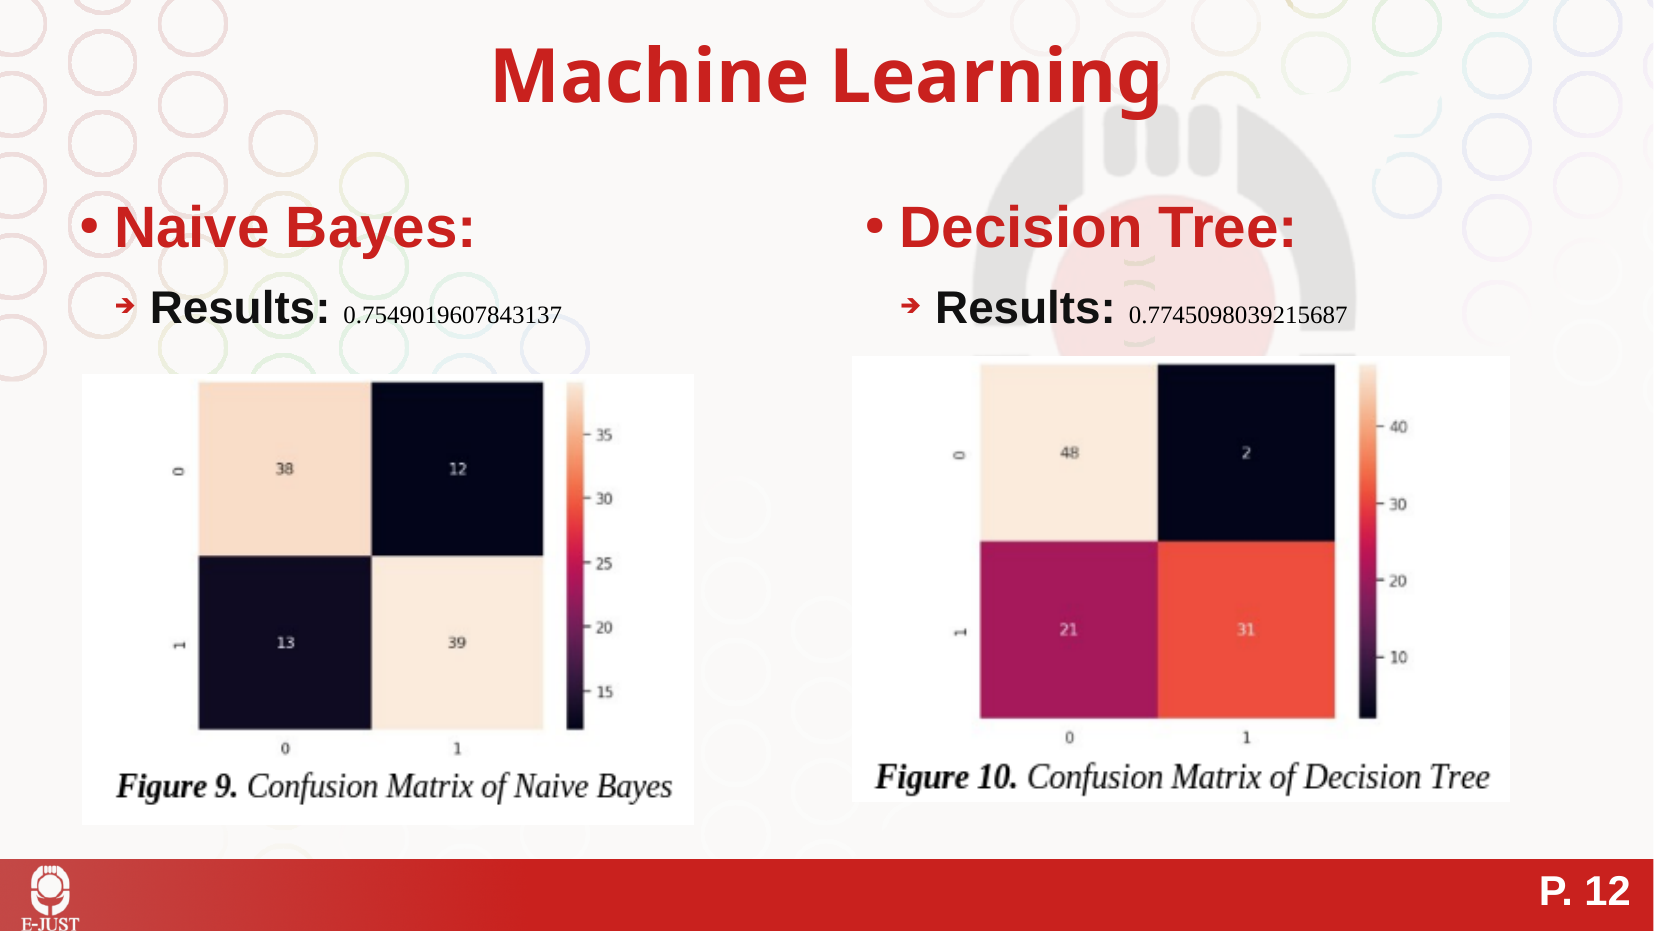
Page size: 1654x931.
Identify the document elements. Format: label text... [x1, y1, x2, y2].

picture [0, 0, 1654, 931]
text_box P. <number> [1368, 860, 1646, 922]
text_box Naive Bayes: Results: 0.7549019607843137 [64, 187, 713, 376]
text_box Machine Learning [32, 14, 1622, 139]
text_box Decision Tree: Results: 0.7745098039215687 [849, 187, 1498, 376]
